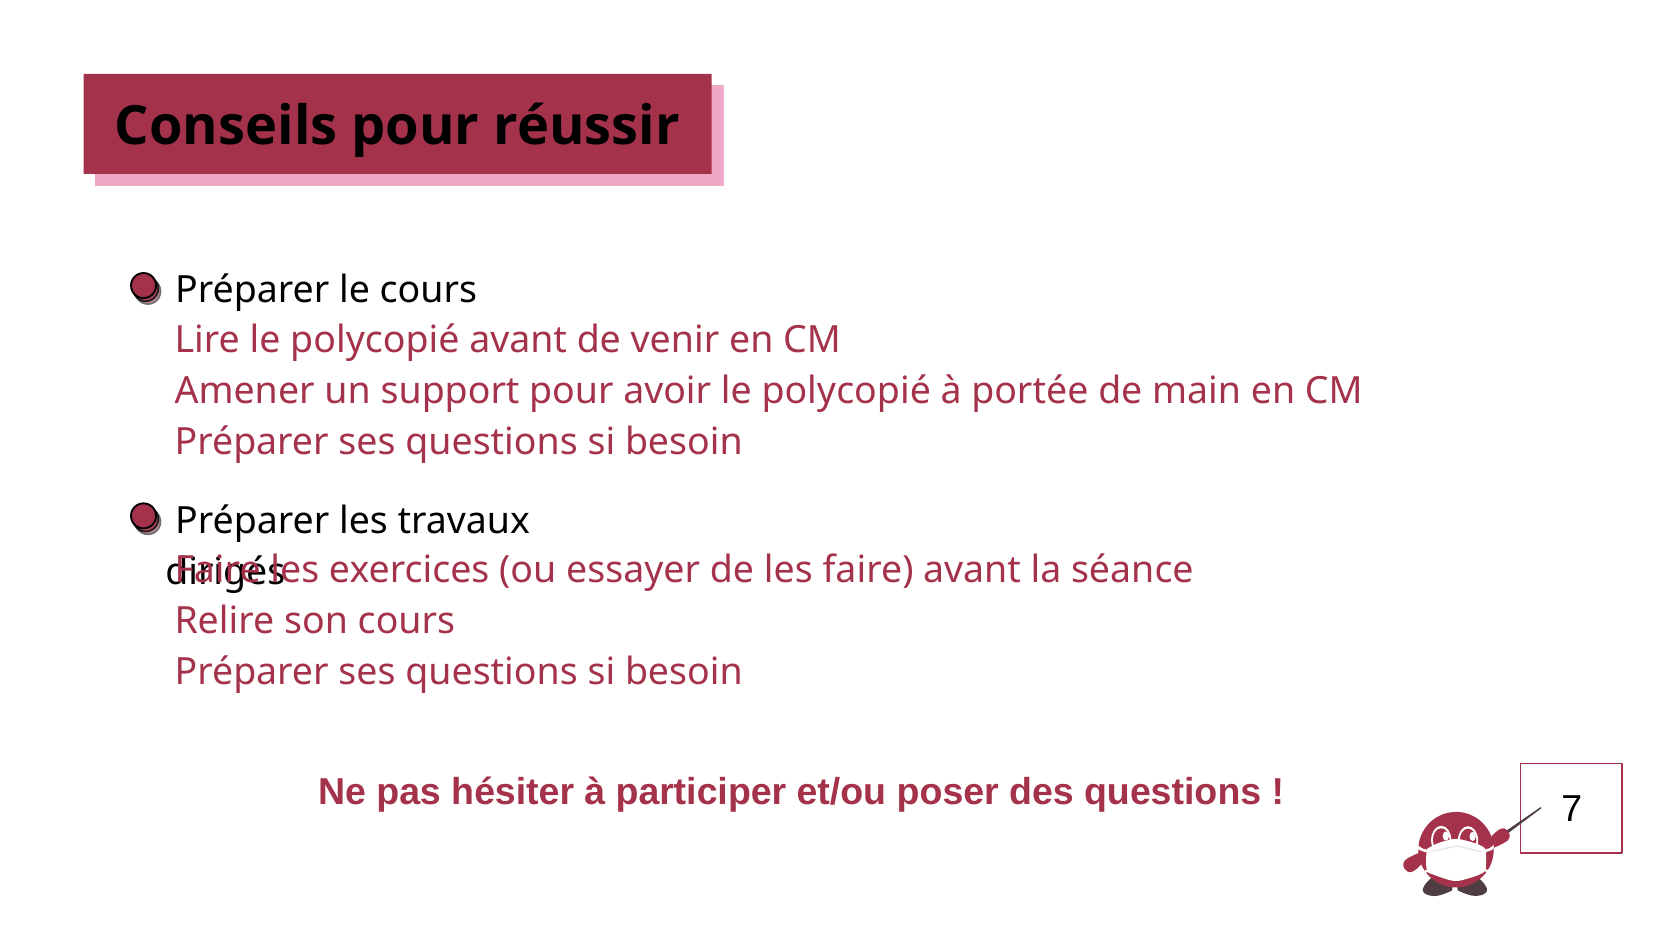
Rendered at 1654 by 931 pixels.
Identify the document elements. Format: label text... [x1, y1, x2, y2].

text_box Faire les exercices (ou essayer de les faire) avant la séance Relire son cours Préparer ses questions si besoin [159, 535, 1182, 683]
text_box Ne pas hésiter à participer et/ou poser des questions ! [303, 763, 1301, 821]
text_box Conseils pour réussir [83, 73, 712, 174]
text_box Lire le polycopié avant de venir en CM Amener un support pour avoir le polycopié à portée de main en CM Préparer ses questions si besoin [159, 305, 1300, 452]
picture [1403, 762, 1623, 897]
text_box Préparer le cours [115, 255, 563, 315]
text_box <numéro> [1546, 780, 1654, 838]
text_box Préparer les travaux dirigés [115, 485, 646, 589]
